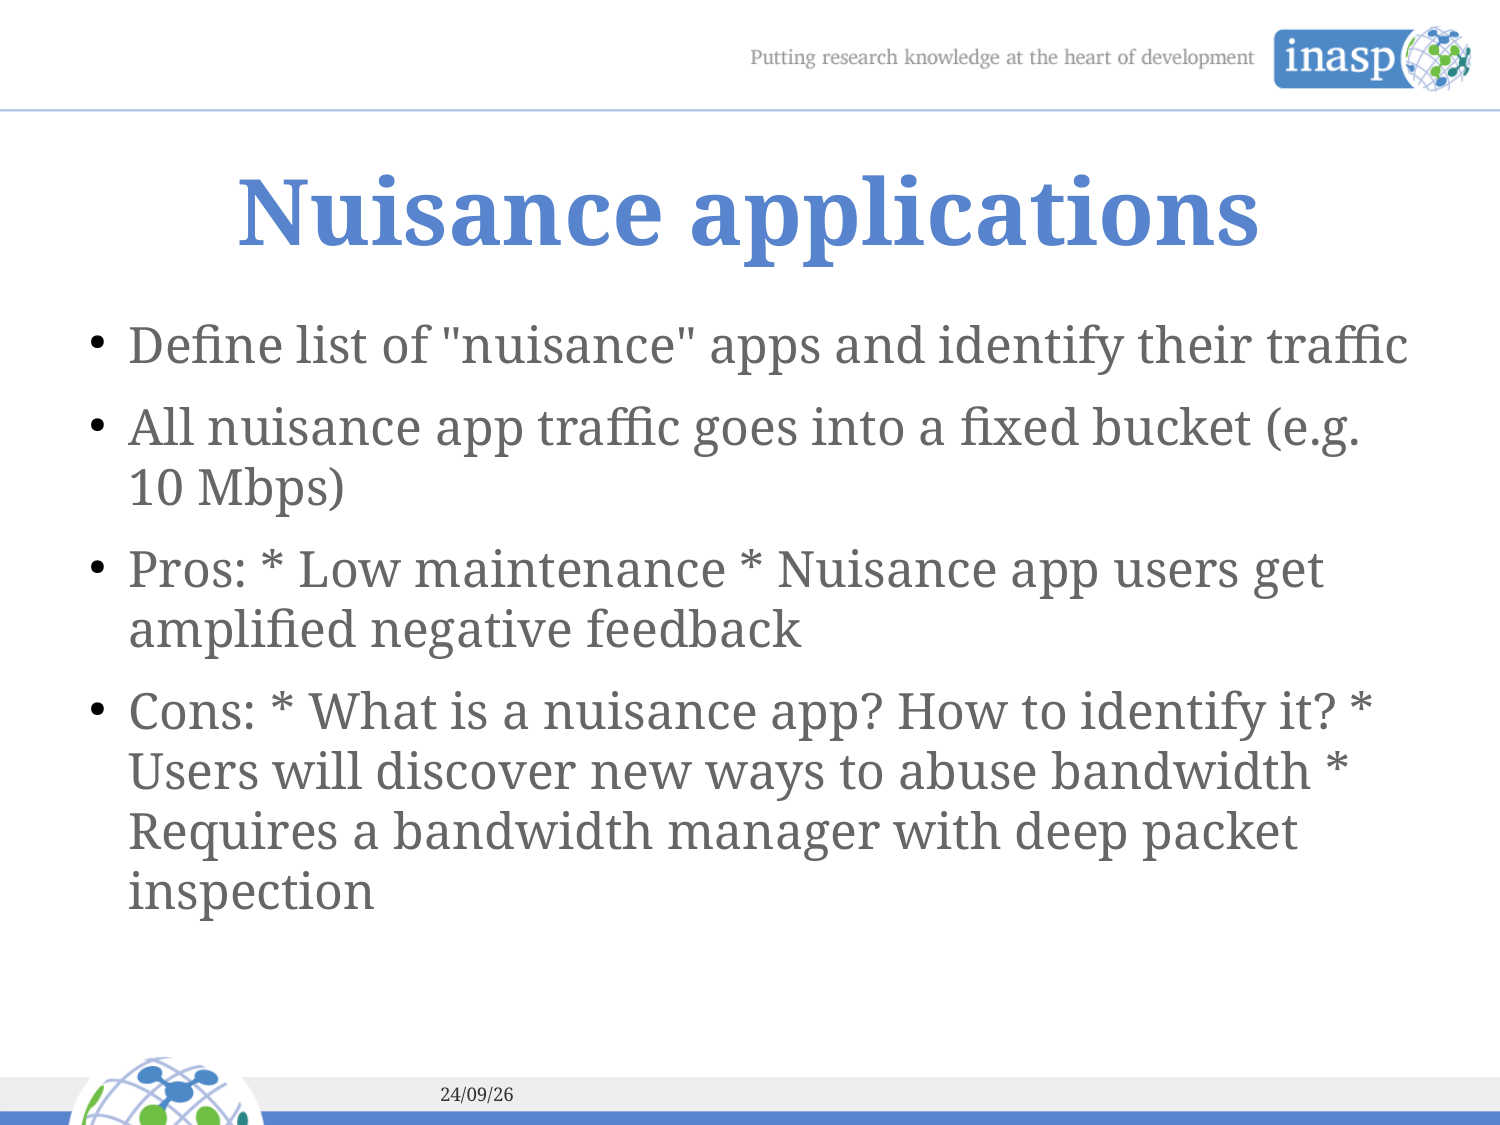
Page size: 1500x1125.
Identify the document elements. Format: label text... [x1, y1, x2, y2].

title Nuisance applications [75, 129, 1426, 313]
list Define list of "nuisance" apps and identify their traffic All nuisance app traffic goes into a fixed bucket (e.g. 10 Mbps) Pros: * Low maintenance * Nuisance app users get amplified negative feedback Cons: * What is a nuisance app? How to identify it? * Users will discover new ways to abuse bandwidth * Requires a bandwidth manager with deep packet inspection [75, 313, 1426, 967]
picture [0, 0, 1500, 1125]
